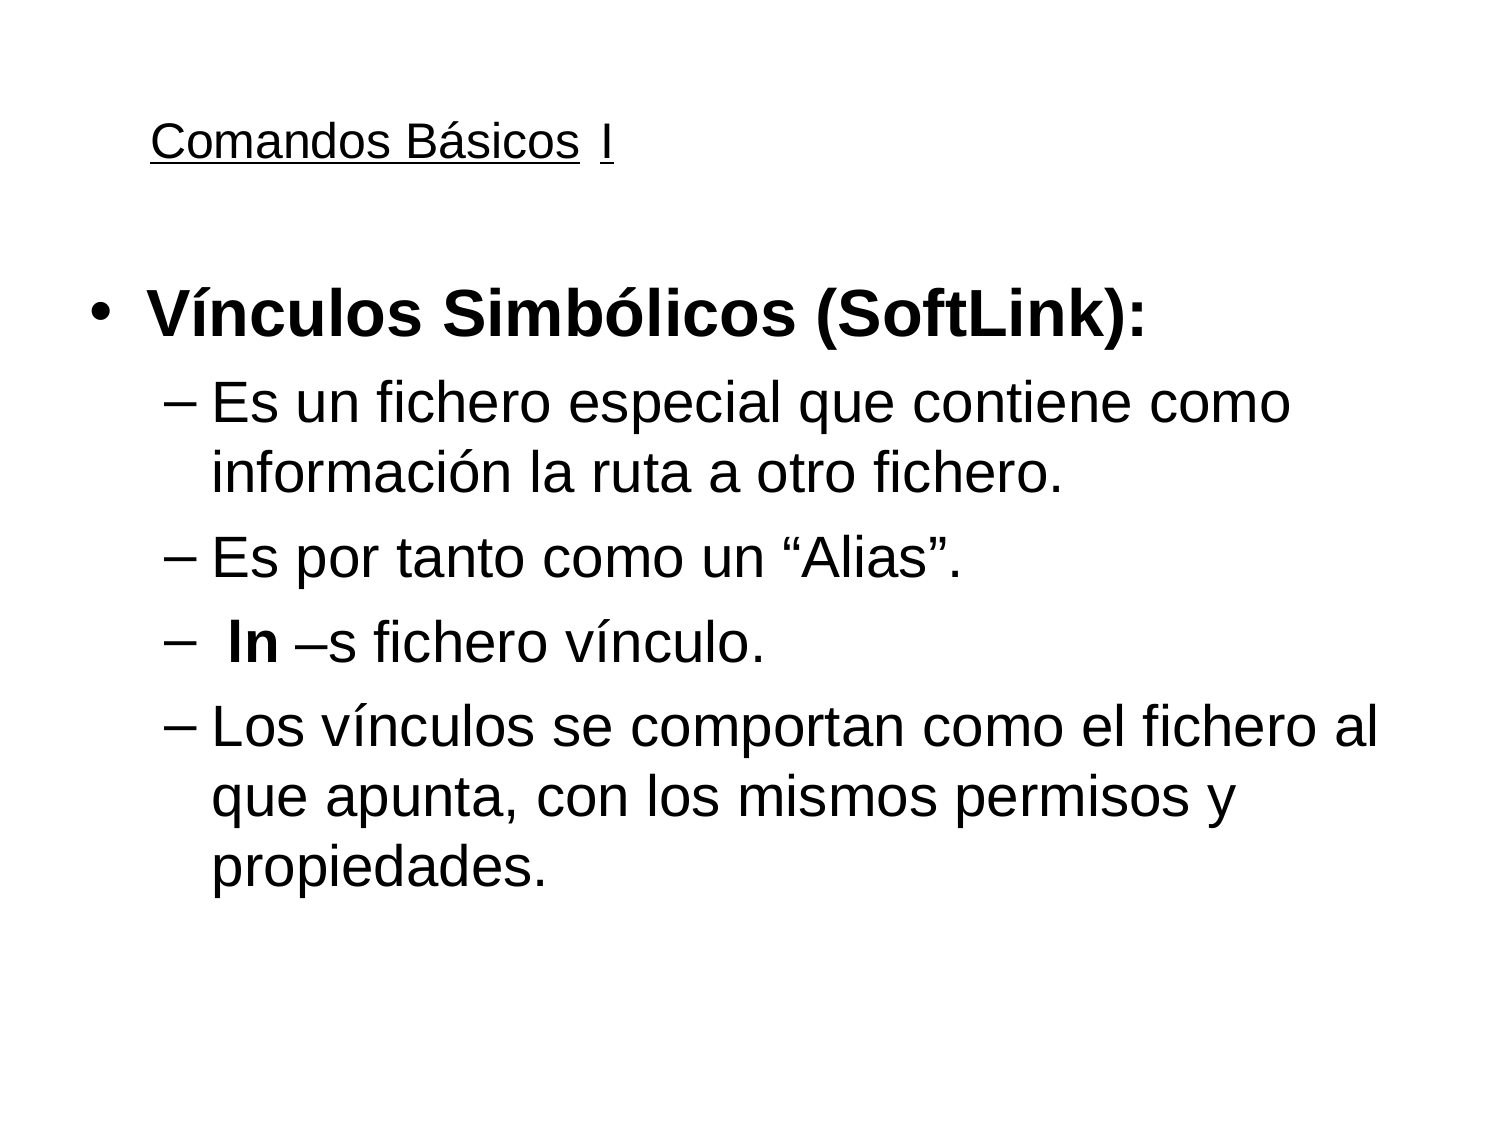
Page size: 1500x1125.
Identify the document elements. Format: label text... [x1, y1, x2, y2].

list Vínculos Simbólicos (SoftLink): Es un fichero especial que contiene como información la ruta a otro fichero. Es por tanto como un “Alias”. ln –s fichero vínculo. Los vínculos se comportan como el fichero al que apunta, con los mismos permisos y propiedades. [75, 262, 1426, 1006]
title Comandos Básicos I [75, 45, 1426, 233]
